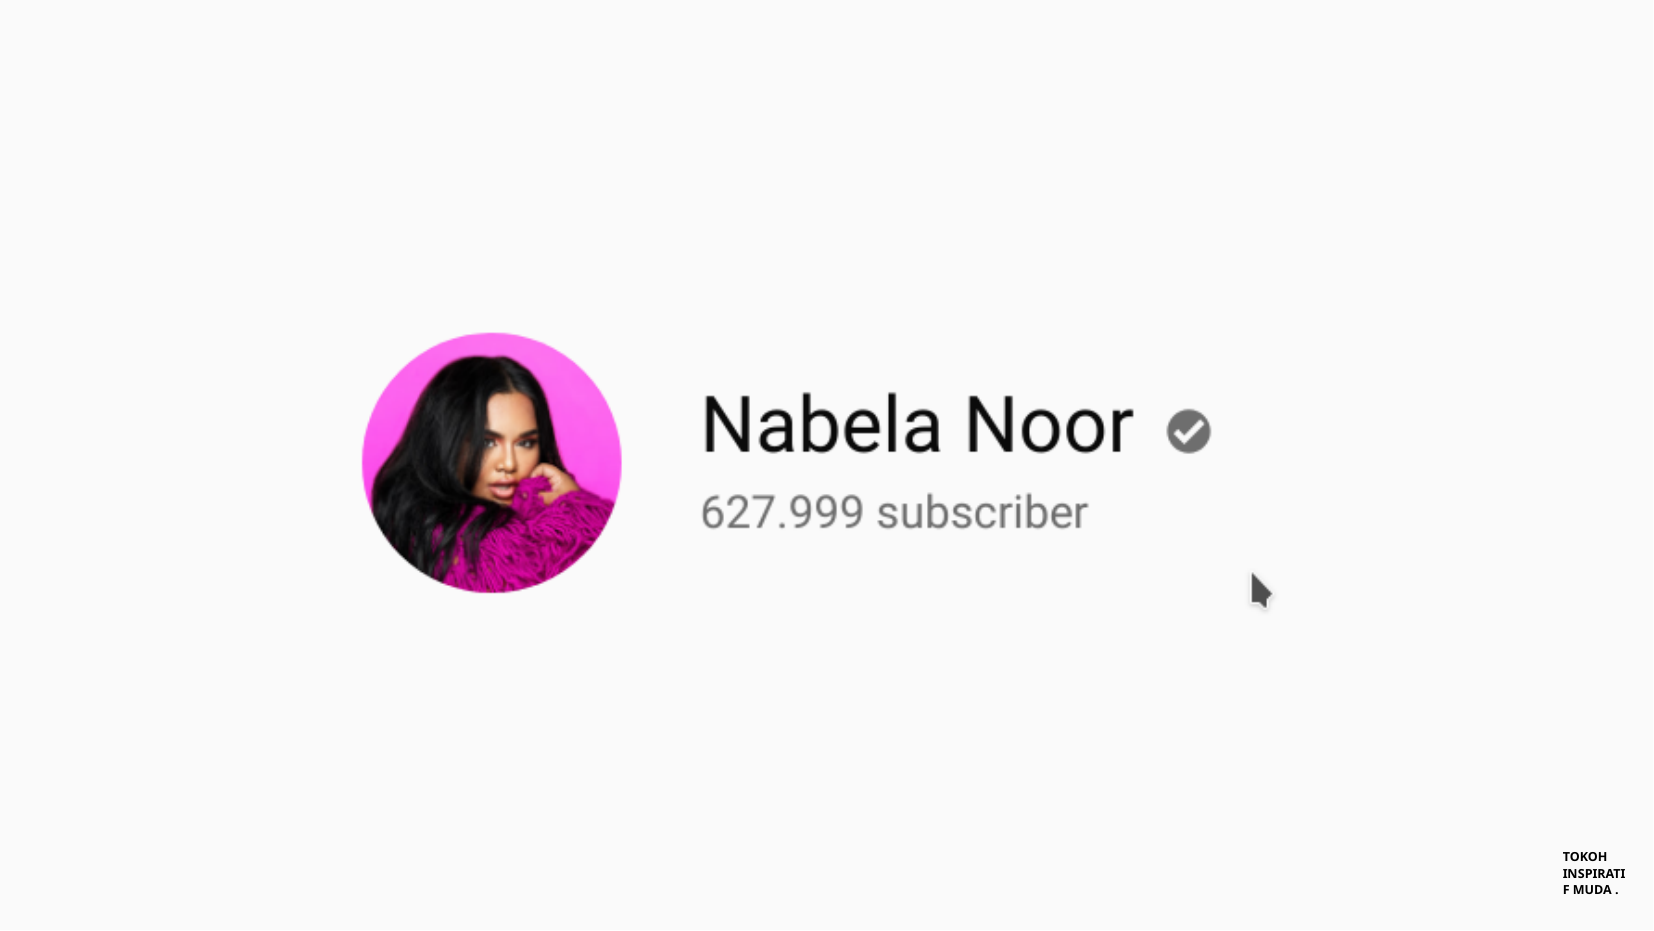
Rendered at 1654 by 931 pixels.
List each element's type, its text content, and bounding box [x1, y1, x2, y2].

text_box TOKOH INSPIRATIF MUDA . [1548, 840, 1642, 917]
picture [255, 298, 1471, 636]
